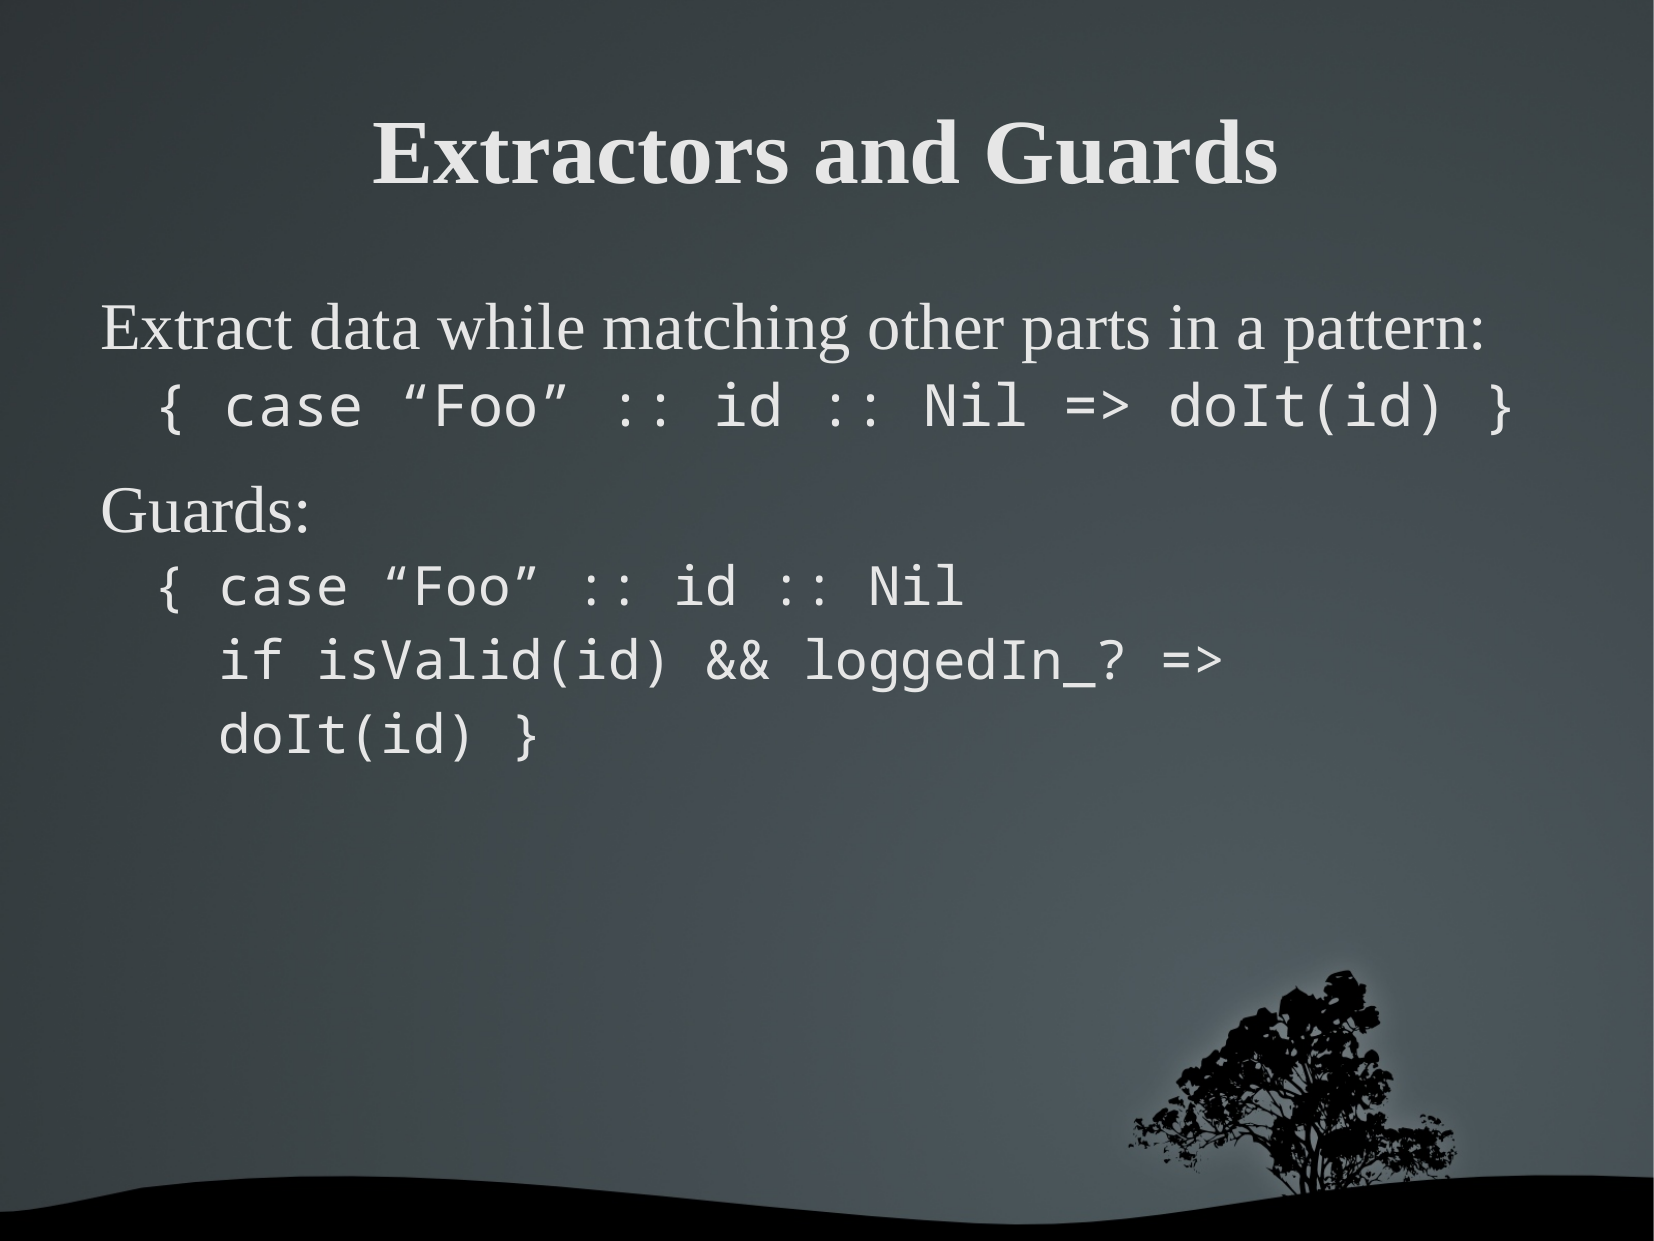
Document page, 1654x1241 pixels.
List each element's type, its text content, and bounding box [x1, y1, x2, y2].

list Extract data while matching other parts in a pattern: { case “Foo” :: id :: Nil => doIt(id) } Guards: { case “Foo” :: id :: Nil if isValid(id) && loggedIn_? => doIt(id) } [82, 290, 1571, 1094]
picture [0, 0, 1654, 1241]
title Extractors and Guards [82, 56, 1571, 250]
